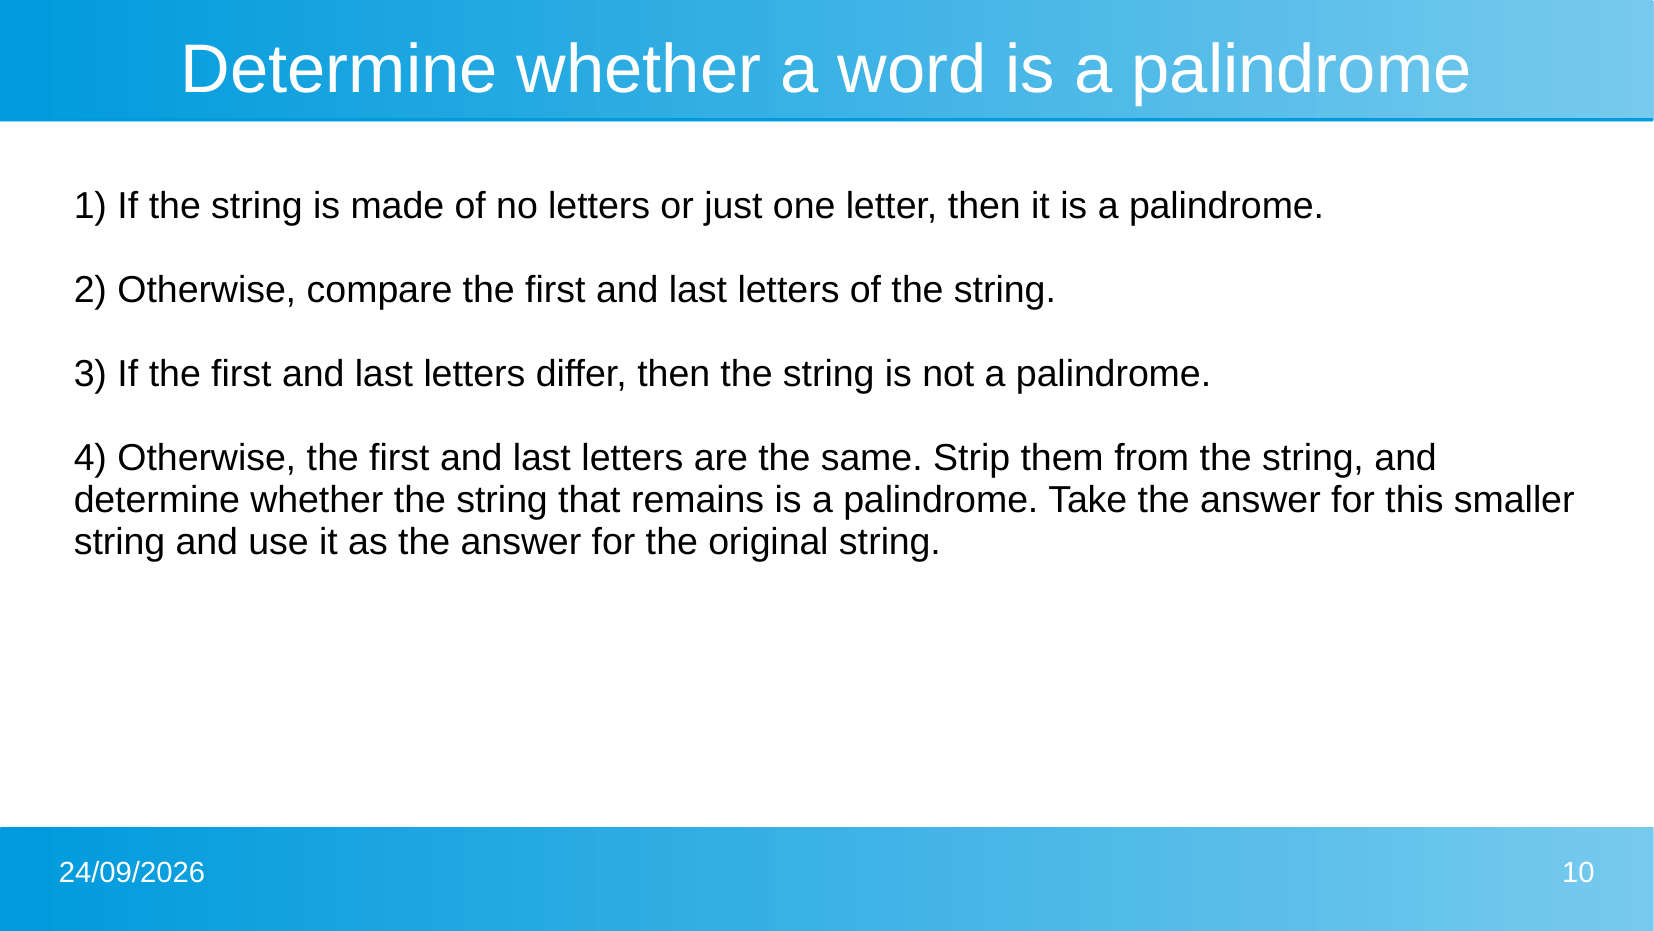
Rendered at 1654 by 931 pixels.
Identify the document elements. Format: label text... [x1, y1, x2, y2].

title Determine whether a word is a palindrome [59, 29, 1595, 108]
text_box 1) If the string is made of no letters or just one letter, then it is a palindrome. 2) Otherwise, compare the first and last letters of the string. 3) If the first and last letters differ, then the string is not a palindrome. 4) Otherwise, the first and last letters are the same. Strip them from the string, and determine whether the string that remains is a palindrome. Take the answer for this smaller string and use it as the answer for the original string. [59, 177, 1595, 570]
